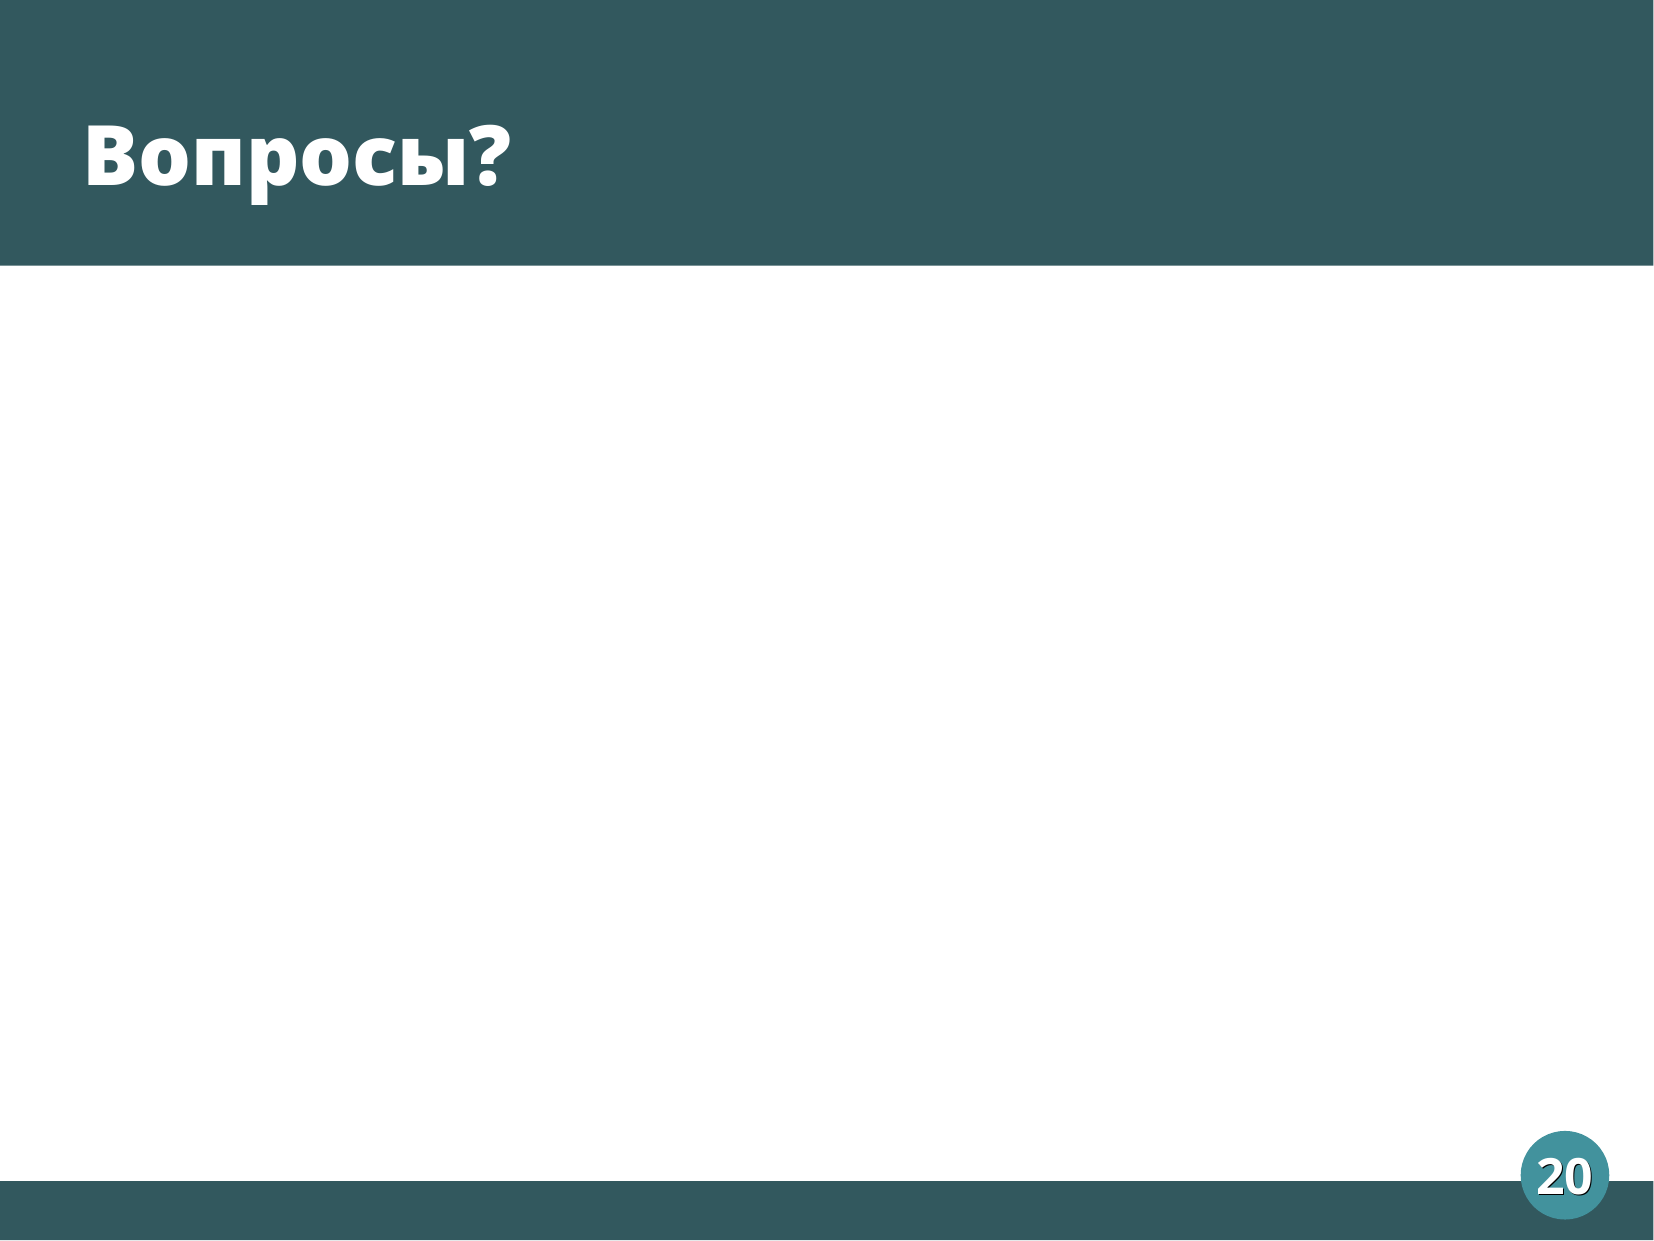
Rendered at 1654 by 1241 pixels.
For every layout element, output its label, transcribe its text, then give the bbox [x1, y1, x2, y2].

title Вопросы? [82, 49, 1571, 257]
